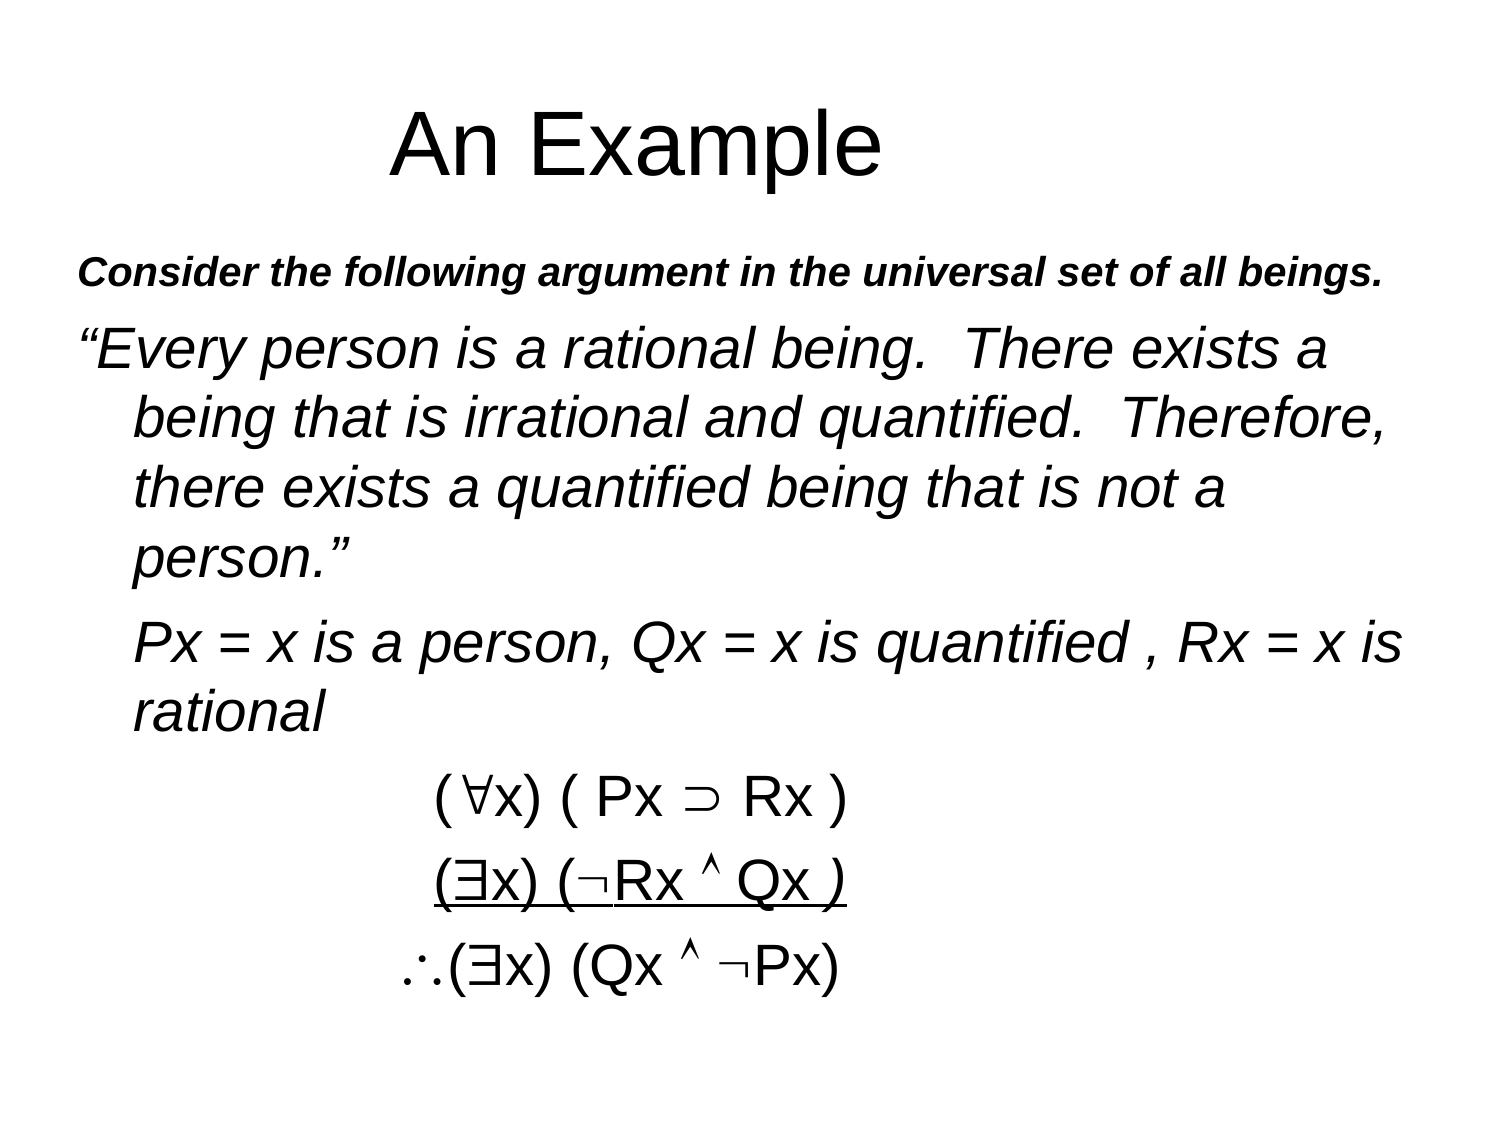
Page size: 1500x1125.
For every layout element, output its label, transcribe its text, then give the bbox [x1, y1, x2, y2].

title An Example [75, 45, 1426, 233]
list Consider the following argument in the universal set of all beings. “Every person is a rational being. There exists a being that is irrational and quantified. Therefore, there exists a quantified being that is not a person.” Px = x is a person, Qx = x is quantified , Rx = x is rational (x) ( Px  Rx ) (x) (Rx  Qx ) (x) (Qx  Px) [62, 237, 1463, 1088]
